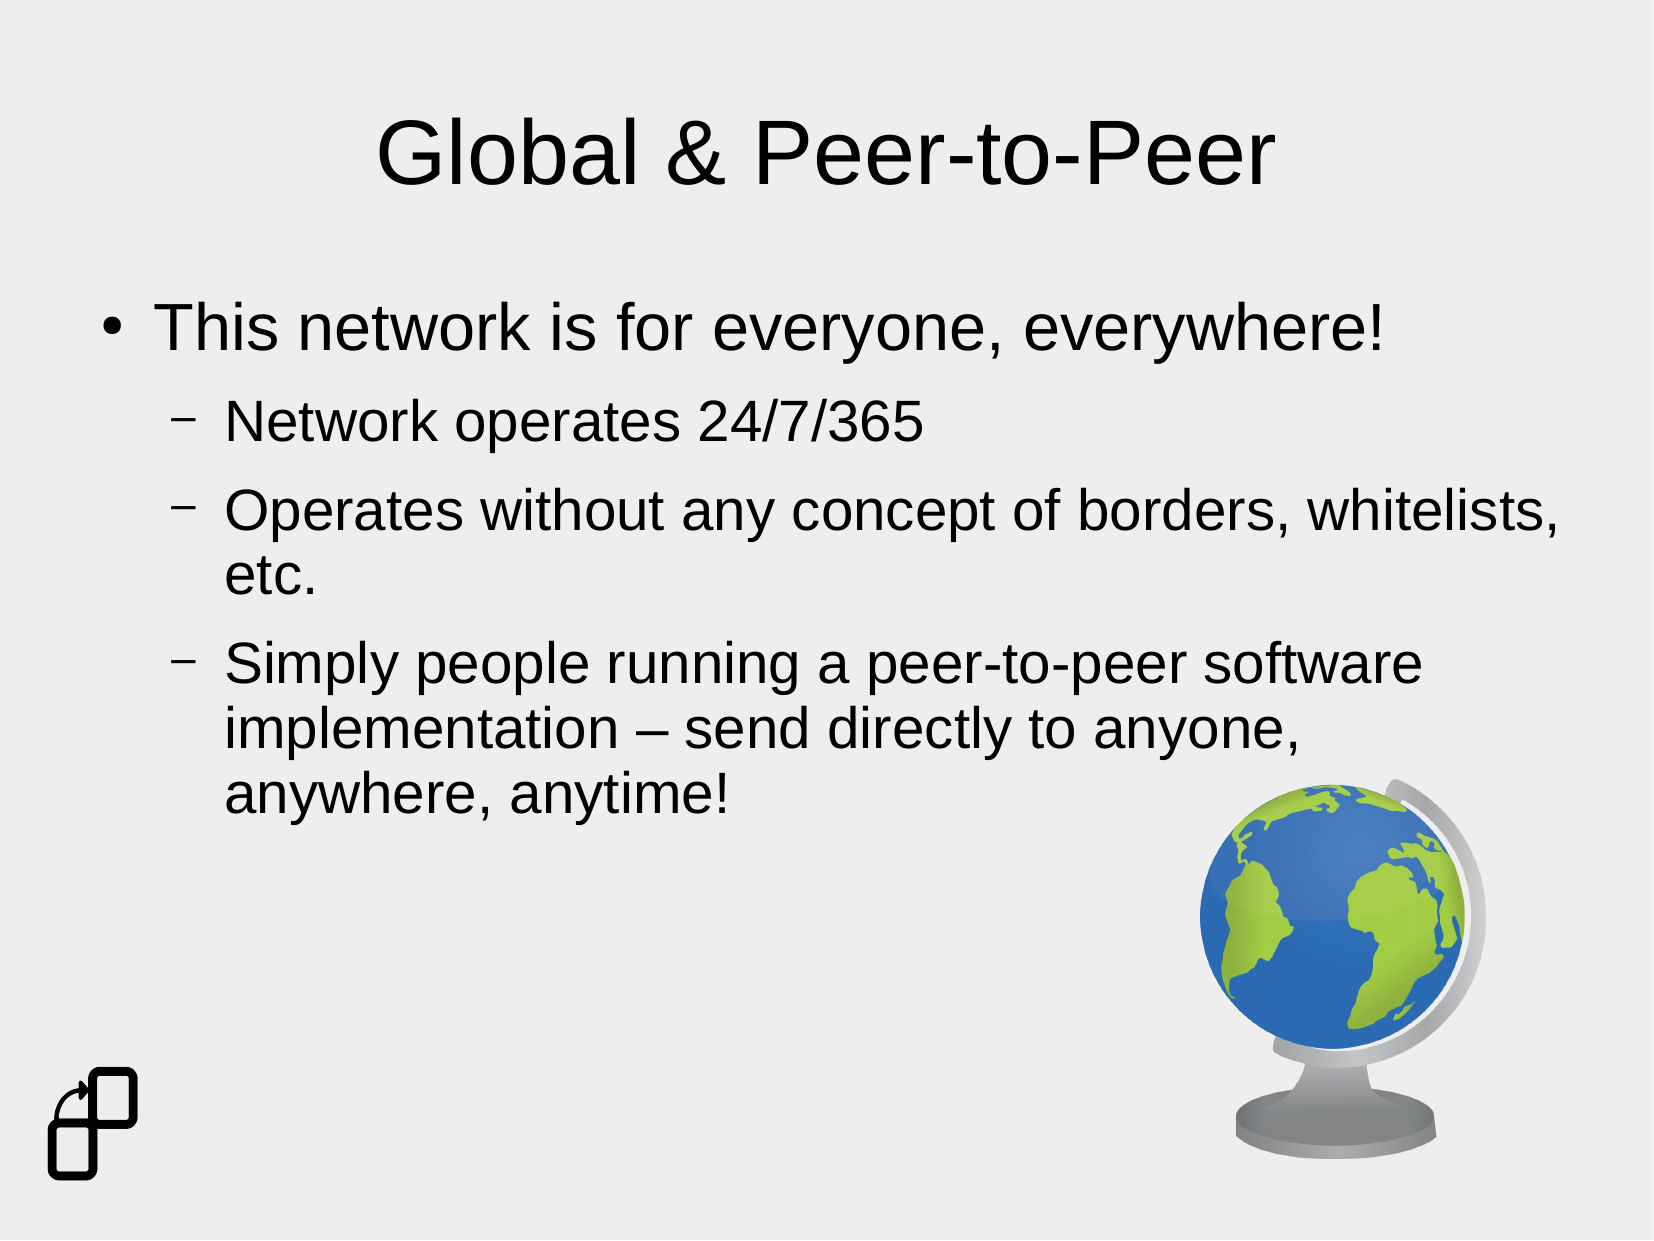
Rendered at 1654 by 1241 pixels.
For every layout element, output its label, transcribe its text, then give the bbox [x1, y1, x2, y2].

title Global & Peer-to-Peer [82, 49, 1571, 257]
picture [30, 1062, 153, 1186]
list This network is for everyone, everywhere! Network operates 24/7/365 Operates without any concept of borders, whitelists, etc. Simply people running a peer-to-peer software implementation – send directly to anyone, anywhere, anytime! [82, 290, 1571, 1010]
picture [1200, 779, 1486, 1159]
